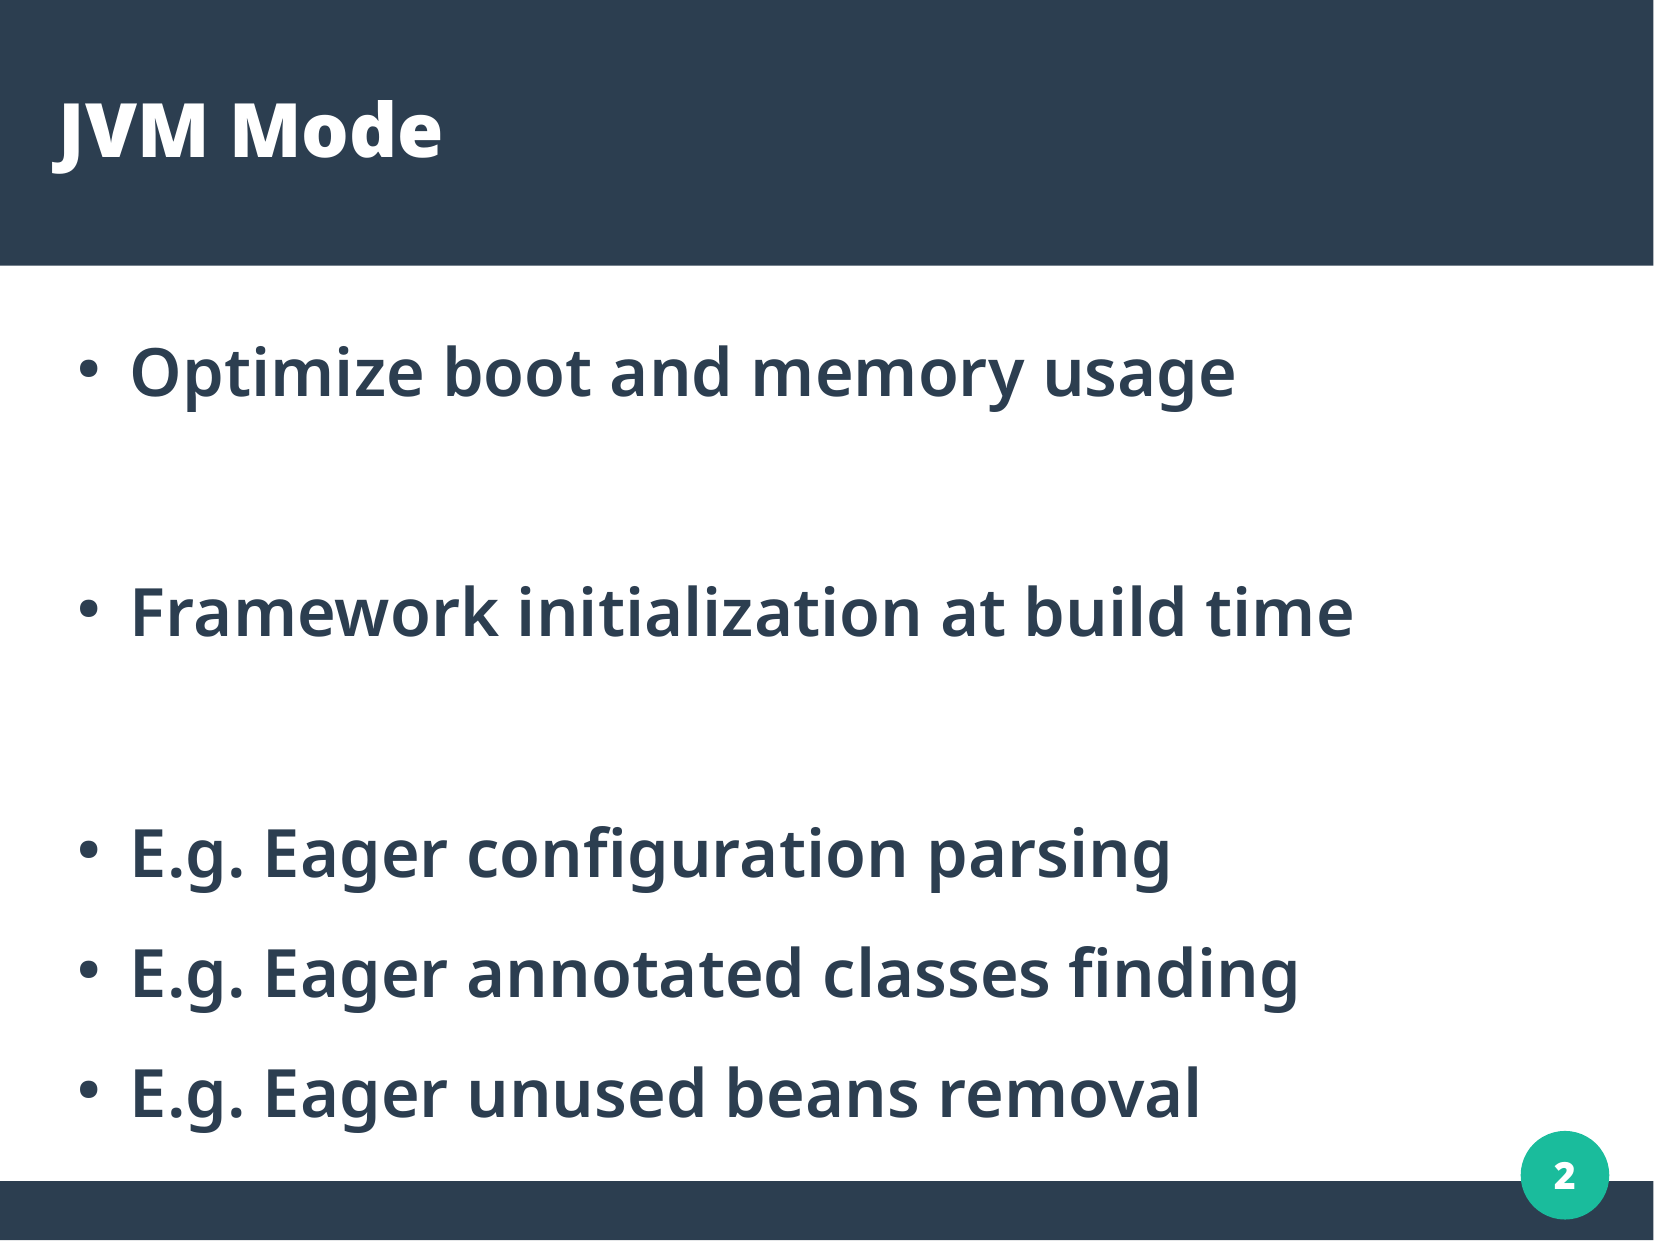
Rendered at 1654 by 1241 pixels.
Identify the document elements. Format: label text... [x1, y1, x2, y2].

list Optimize boot and memory usage Framework initialization at build time E.g. Eager configuration parsing E.g. Eager annotated classes finding E.g. Eager unused beans removal [59, 324, 1595, 1152]
title JVM Mode [59, 49, 1595, 207]
